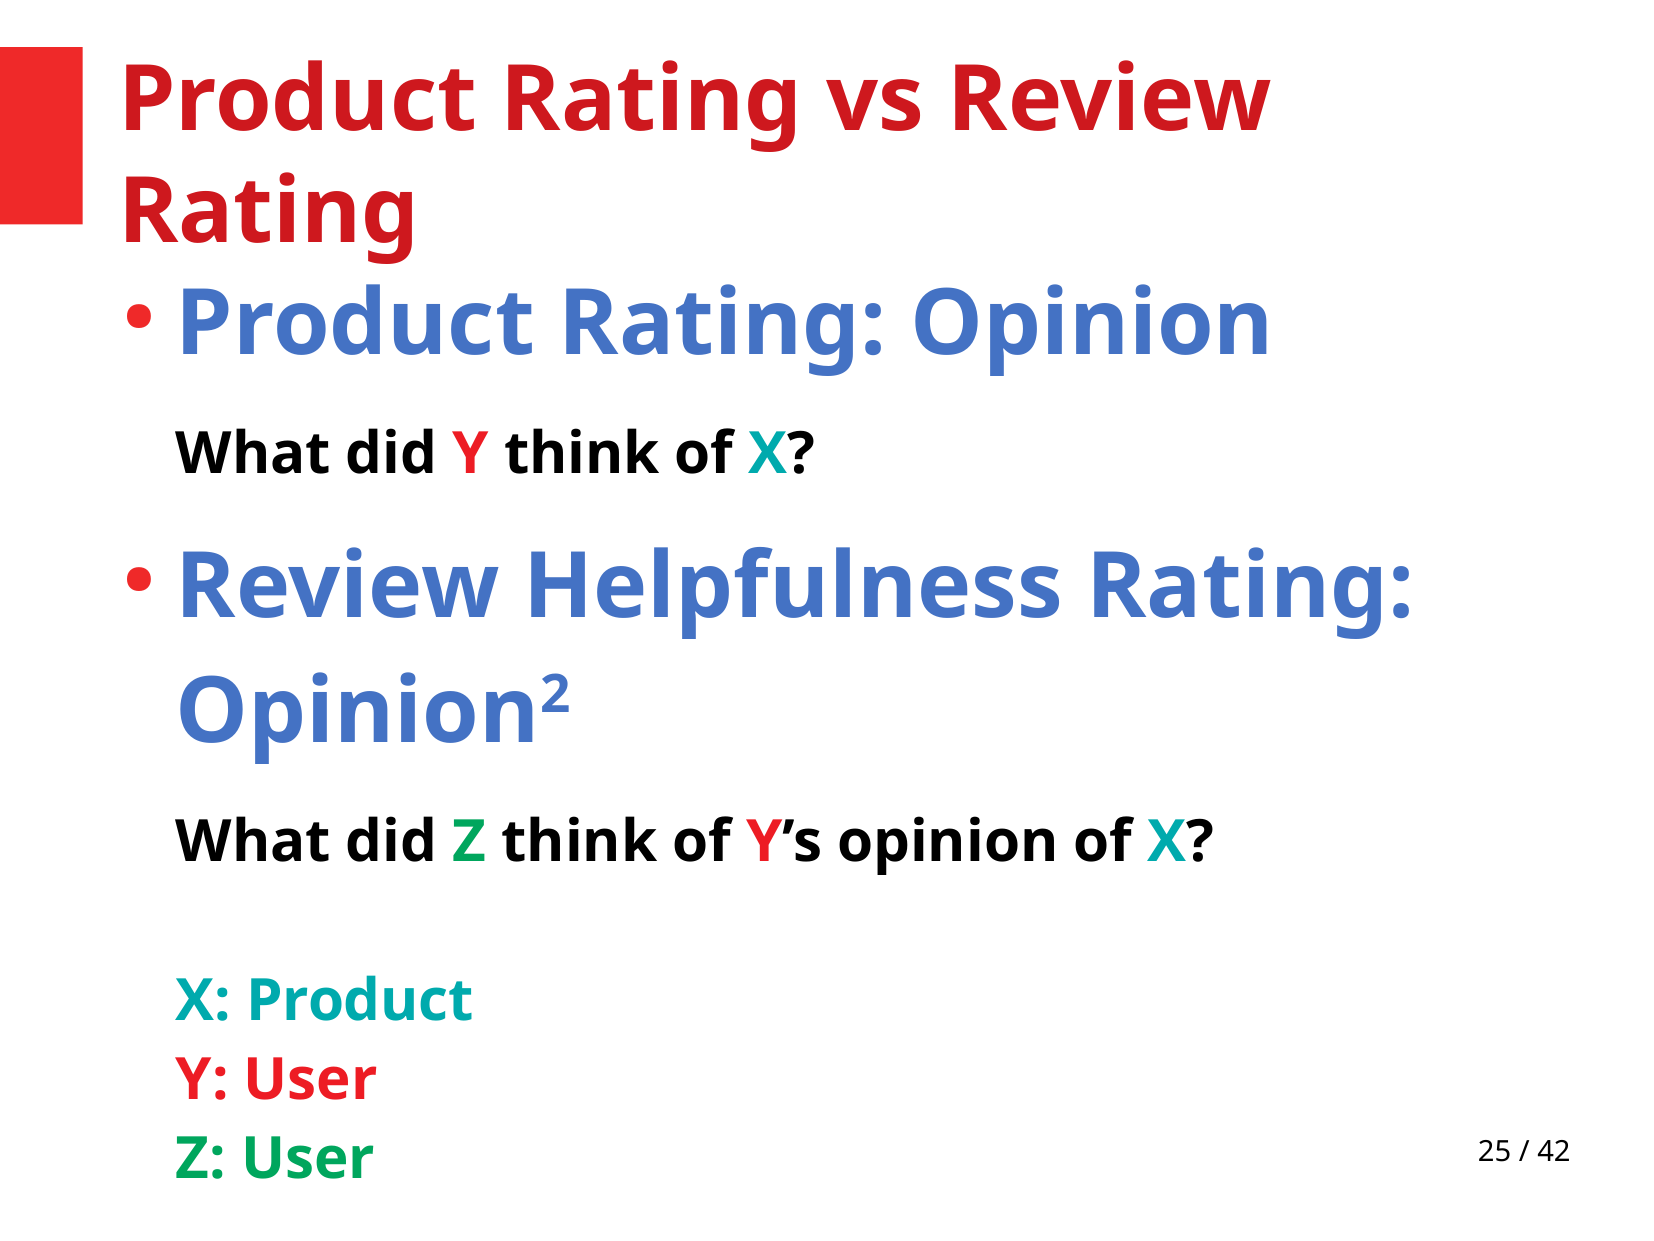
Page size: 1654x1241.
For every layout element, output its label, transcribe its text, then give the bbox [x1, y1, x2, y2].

title Product Rating vs Review Rating [118, 49, 1571, 256]
list Product Rating: Opinion What did Y think of X? Review Helpfulness Rating: Opinion2 What did Z think of Y’s opinion of X? X: Product Y: User Z: User [105, 256, 1606, 1186]
